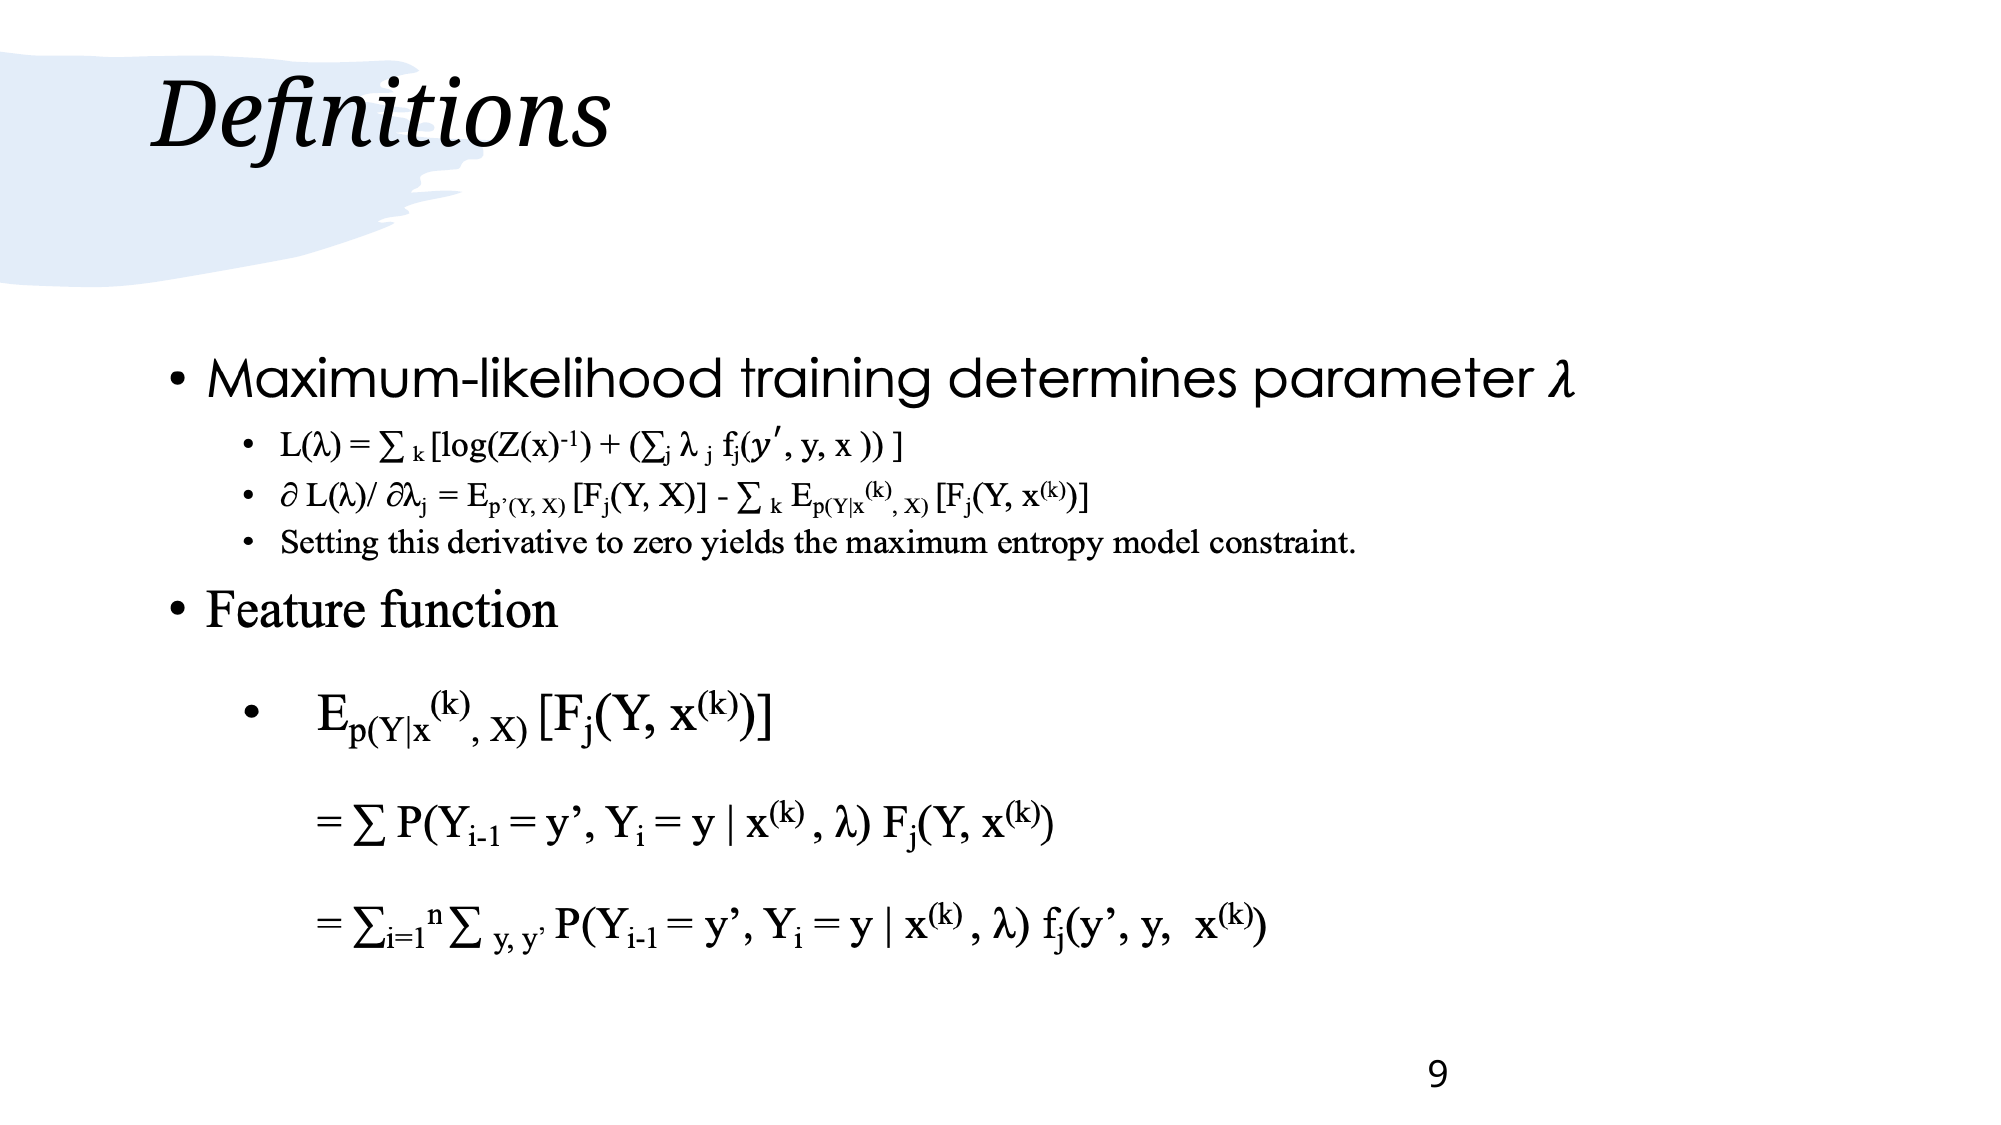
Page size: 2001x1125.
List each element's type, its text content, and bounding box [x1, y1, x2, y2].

list [137, 329, 1863, 1013]
slide_number <number> [1412, 1042, 1863, 1103]
title Definitions [137, 59, 1863, 278]
